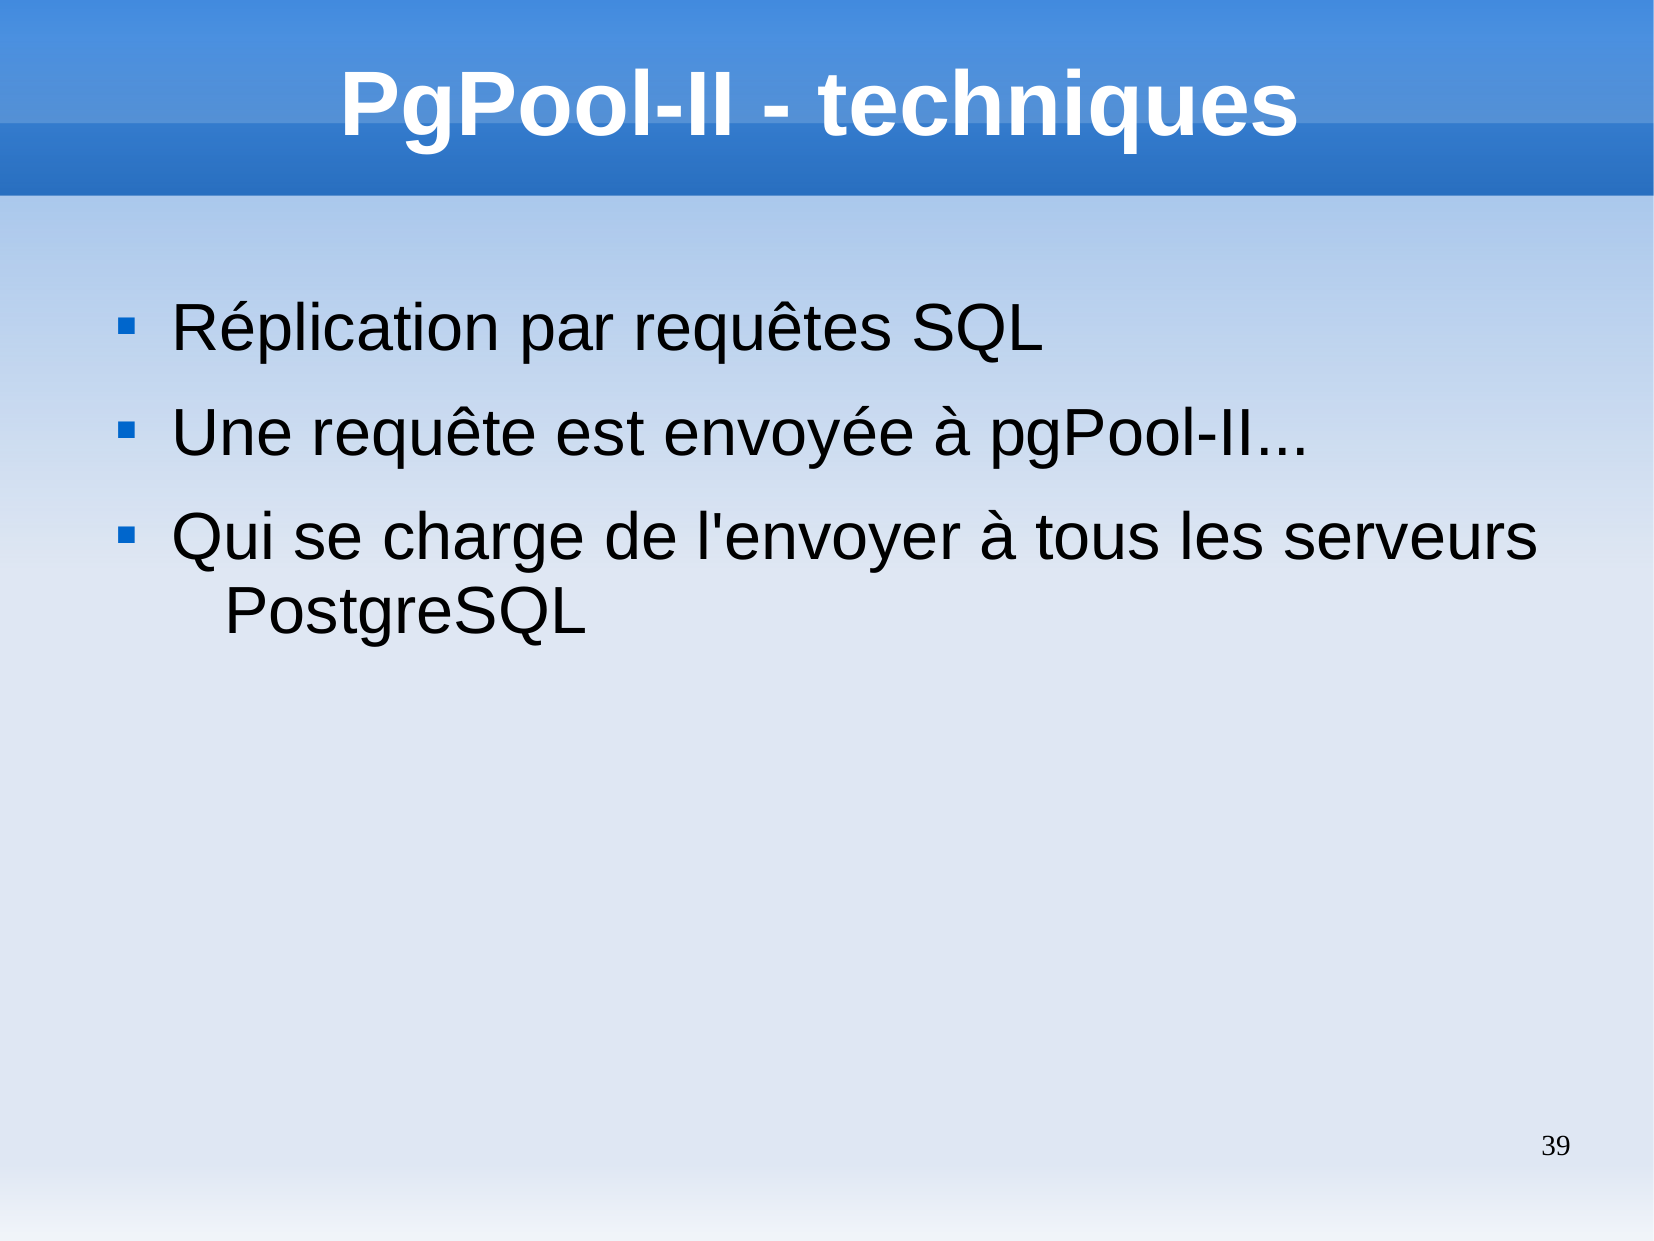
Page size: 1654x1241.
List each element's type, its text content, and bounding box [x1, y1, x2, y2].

picture [0, 0, 1654, 1241]
list Réplication par requêtes SQL Une requête est envoyée à pgPool-II... Qui se charge de l'envoyer à tous les serveurs PostgreSQL [82, 290, 1571, 1109]
title PgPool-II - techniques [76, 0, 1565, 208]
